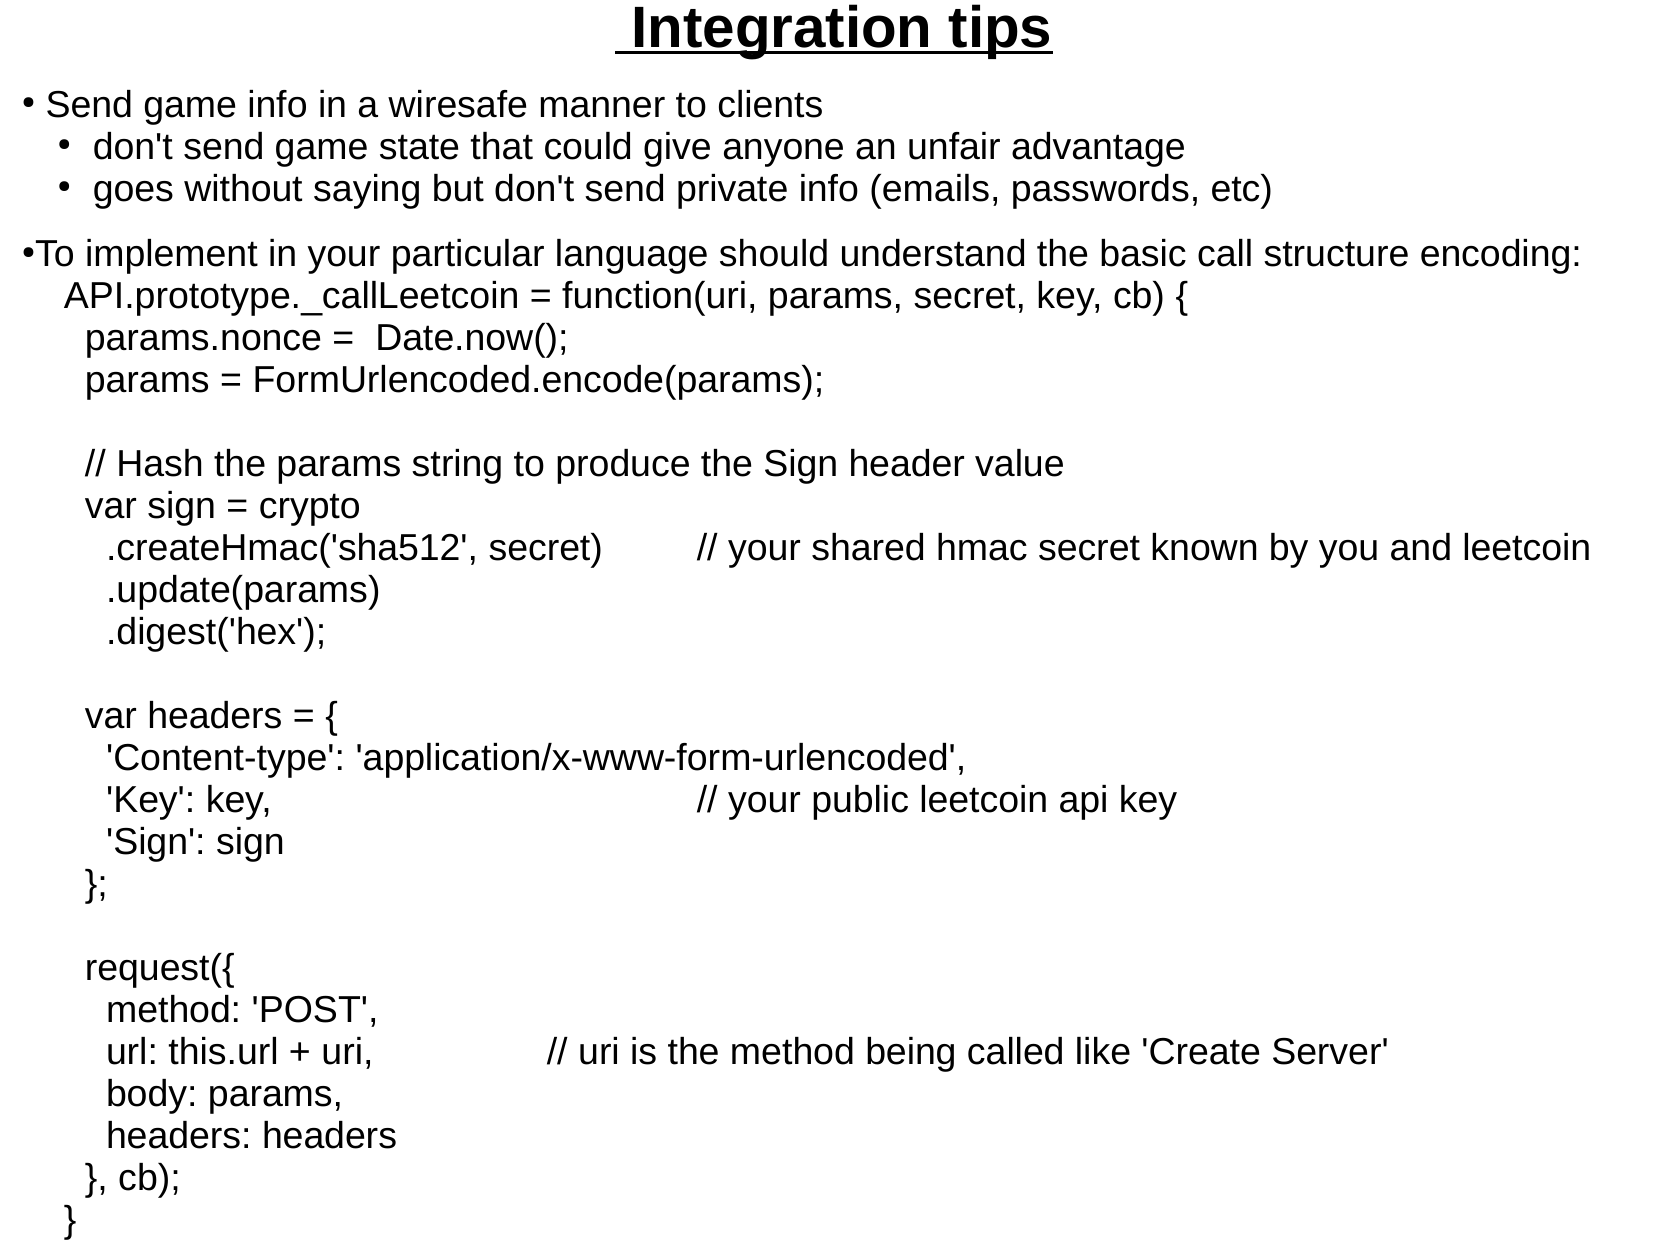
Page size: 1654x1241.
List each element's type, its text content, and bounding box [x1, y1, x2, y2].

text_box Integration tips Send game info in a wiresafe manner to clients don't send game state that could give anyone an unfair advantage goes without saying but don't send private info (emails, passwords, etc) To implement in your particular language should understand the basic call structure encoding: API.prototype._callLeetcoin = function(uri, params, secret, key, cb) { params.nonce = Date.now(); params = FormUrlencoded.encode(params); // Hash the params string to produce the Sign header value var sign = crypto .createHmac('sha512', secret) // your shared hmac secret known by you and leetcoin .update(params) .digest('hex'); var headers = { 'Content-type': 'application/x-www-form-urlencoded', 'Key': key, // your public leetcoin api key 'Sign': sign }; request({ method: 'POST', url: this.url + uri, // uri is the method being called like 'Create Server' body: params, headers: headers }, cb); } [7, 0, 1654, 1241]
